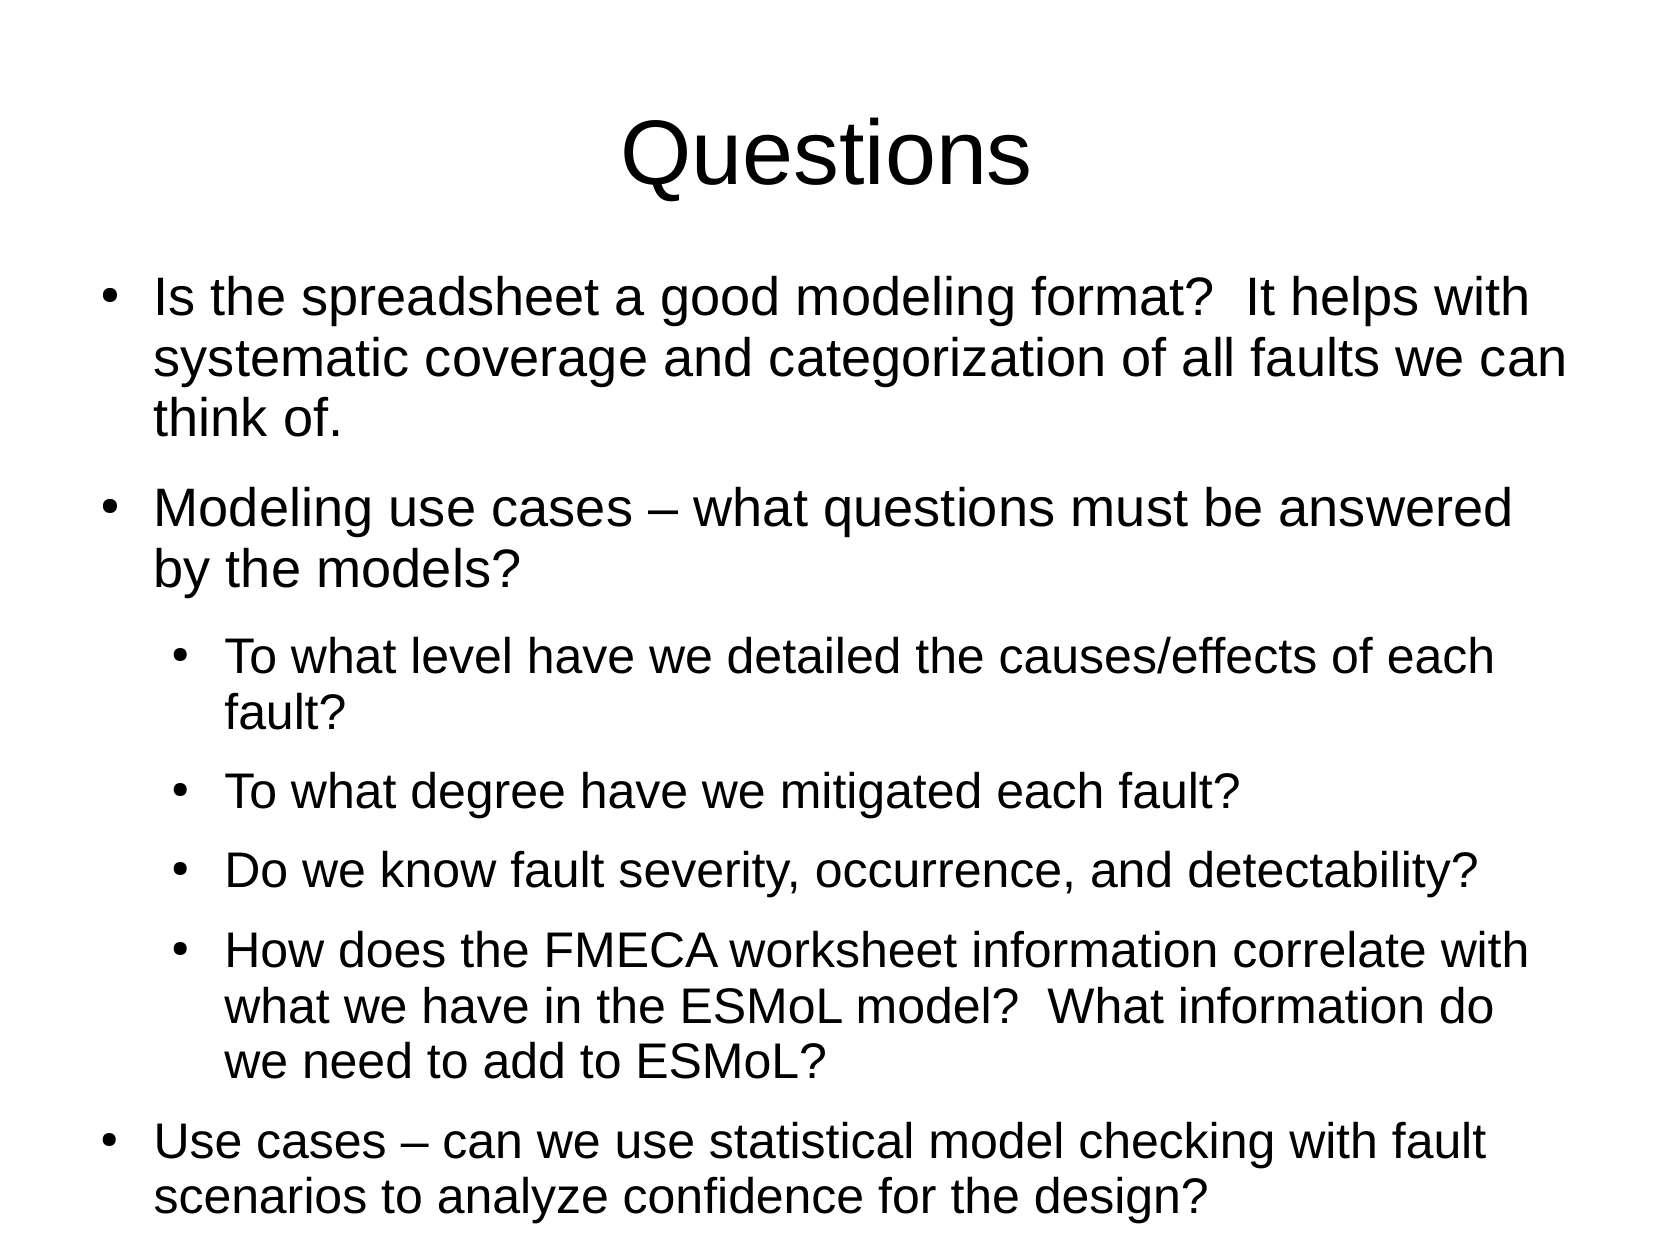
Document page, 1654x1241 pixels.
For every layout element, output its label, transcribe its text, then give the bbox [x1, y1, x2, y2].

list Is the spreadsheet a good modeling format? It helps with systematic coverage and categorization of all faults we can think of. Modeling use cases – what questions must be answered by the models? To what level have we detailed the causes/effects of each fault? To what degree have we mitigated each fault? Do we know fault severity, occurrence, and detectability? How does the FMECA worksheet information correlate with what we have in the ESMoL model? What information do we need to add to ESMoL? Use cases – can we use statistical model checking with fault scenarios to analyze confidence for the design? [82, 266, 1571, 1225]
title Questions [82, 56, 1571, 250]
